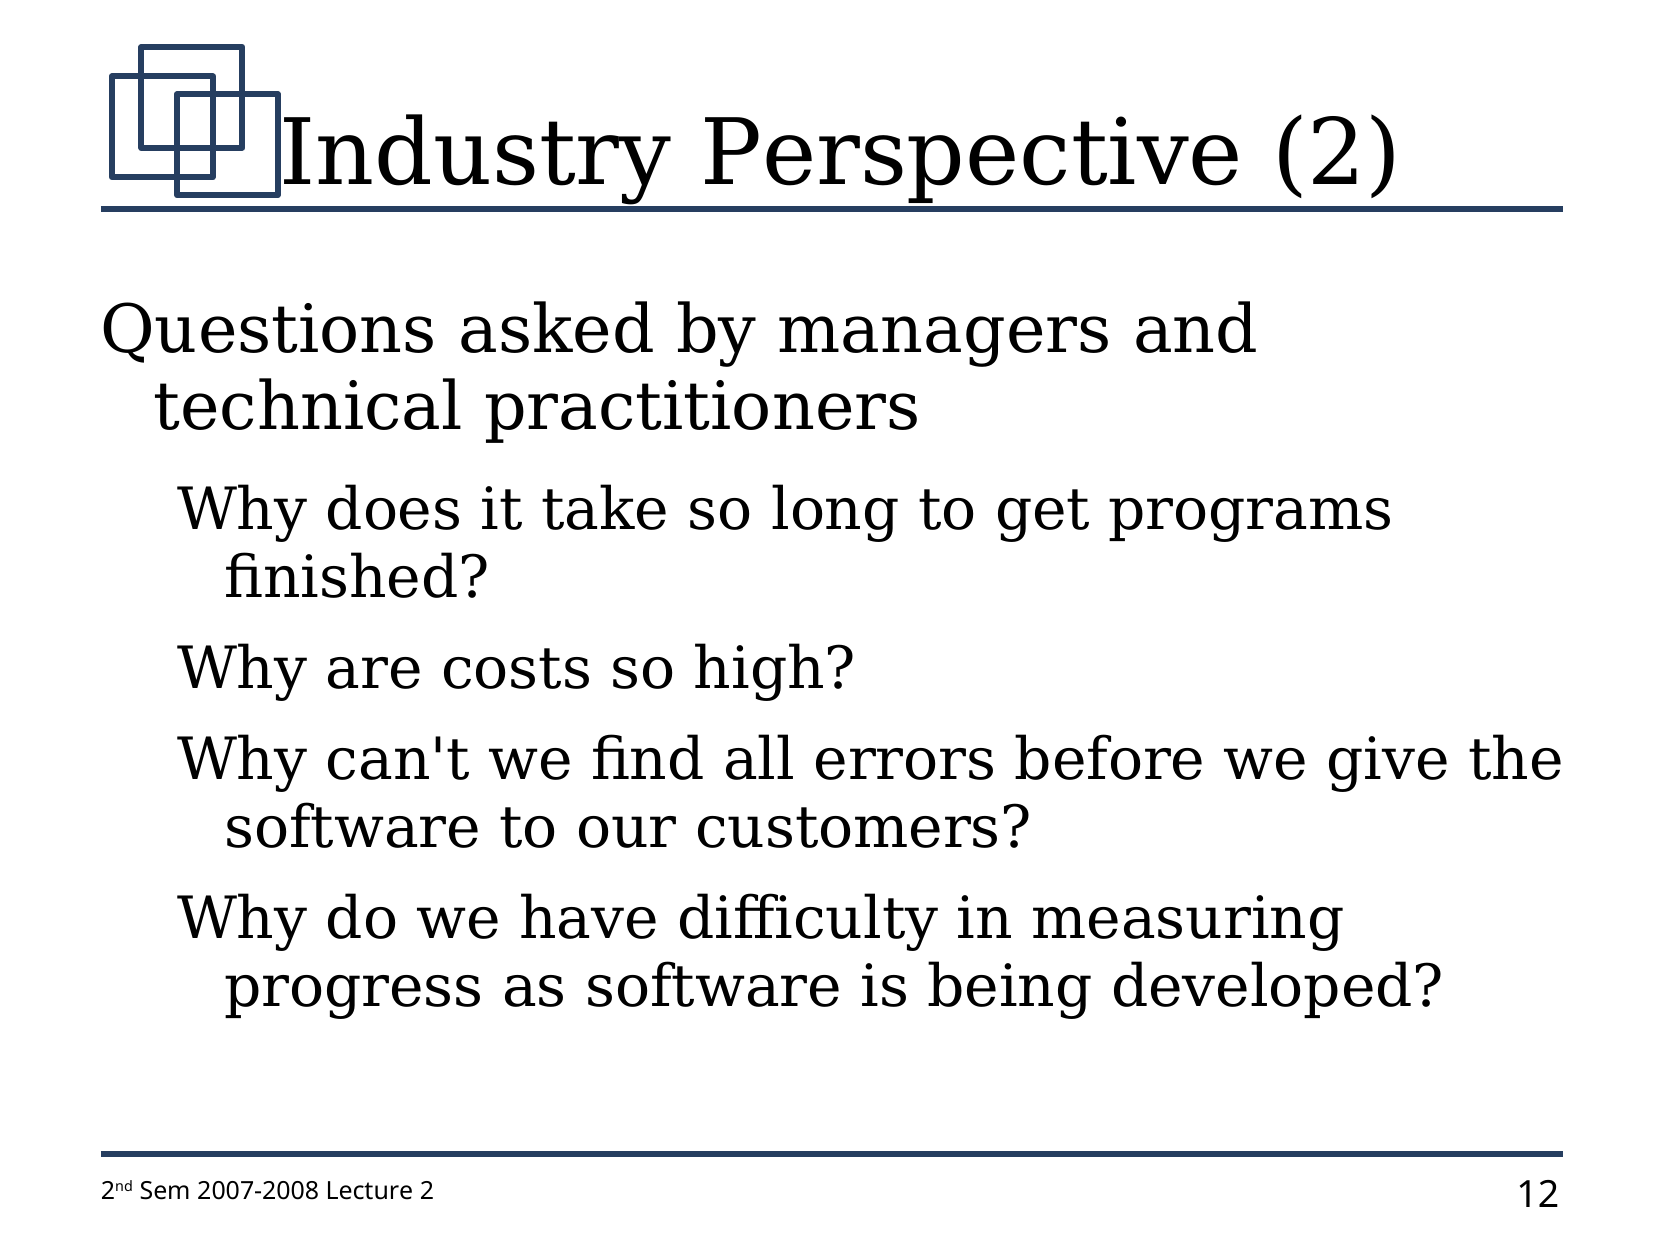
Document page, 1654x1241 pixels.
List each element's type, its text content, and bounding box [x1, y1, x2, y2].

list Questions asked by managers and technical practitioners Why does it take so long to get programs finished? Why are costs so high? Why can't we find all errors before we give the software to our customers? Why do we have difficulty in measuring progress as software is being developed? [82, 290, 1571, 1109]
title Industry Perspective (2) [82, 49, 1571, 257]
